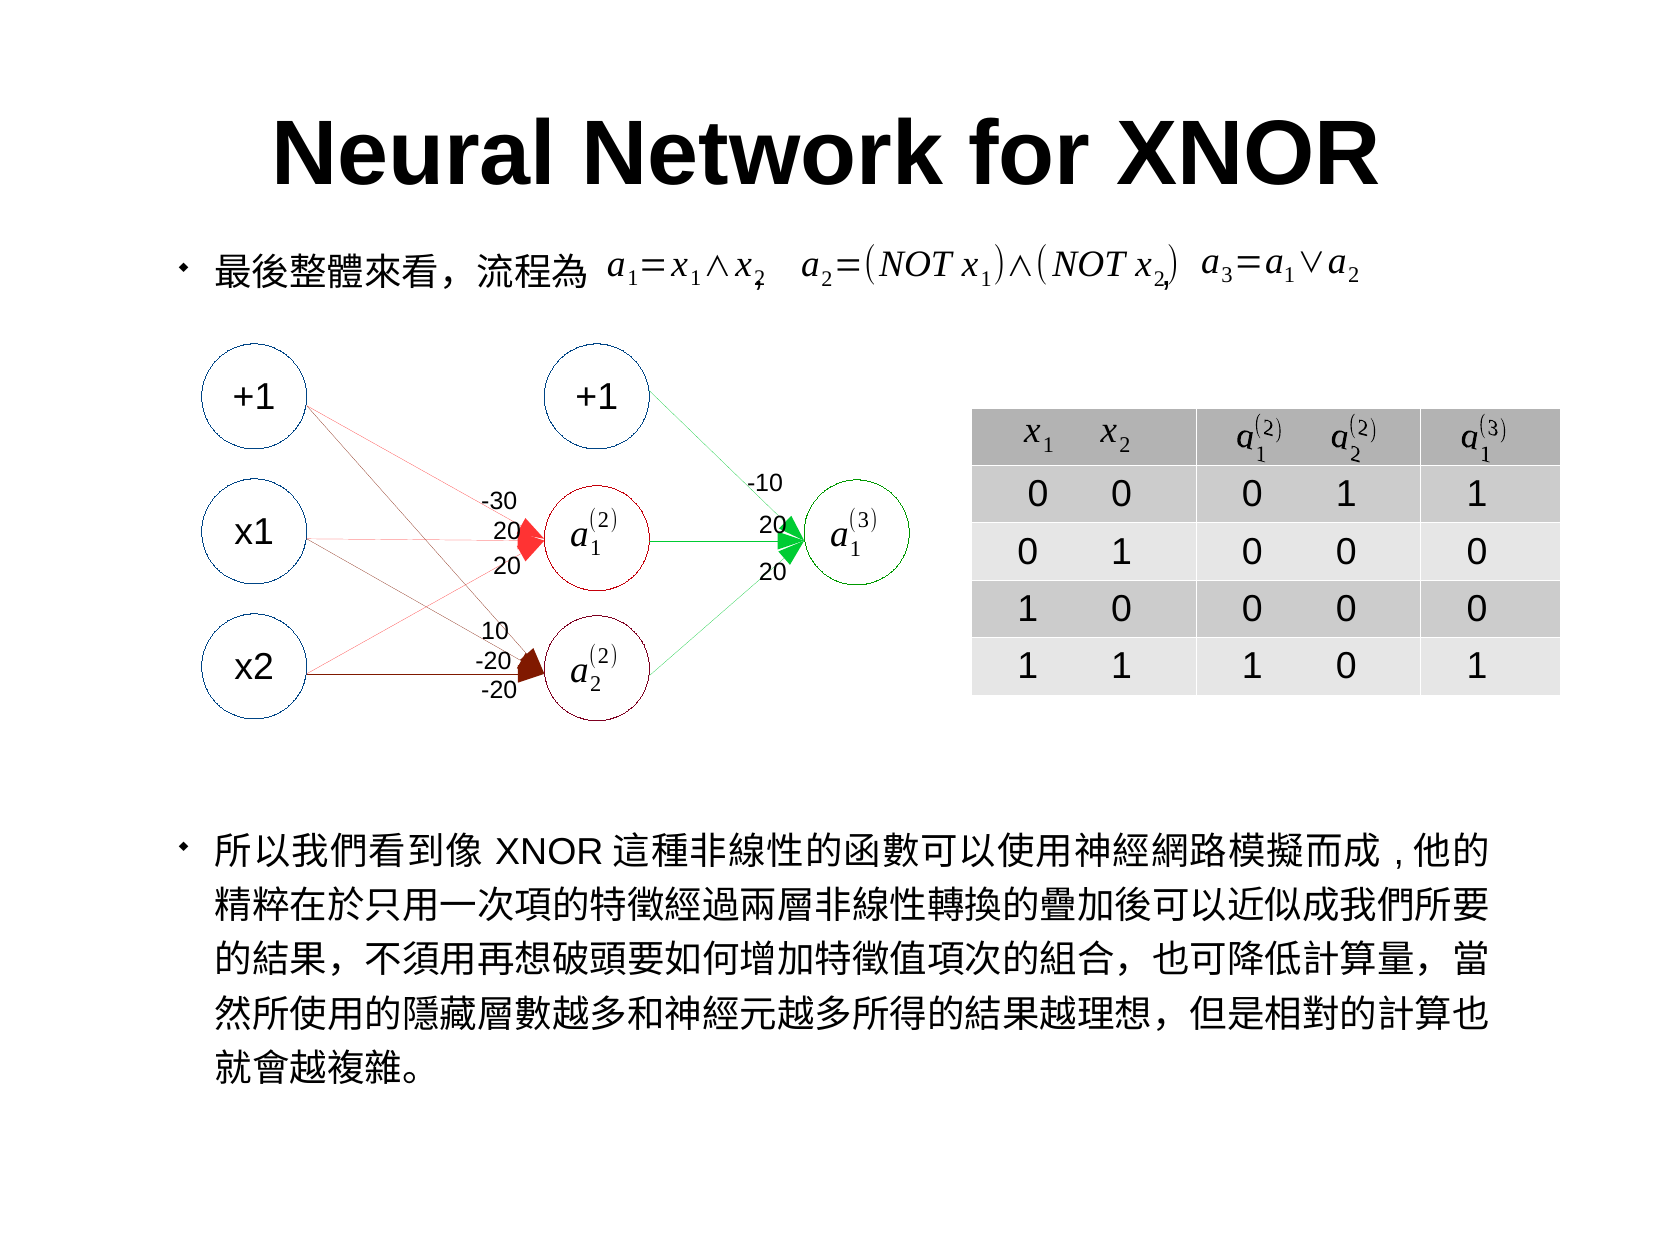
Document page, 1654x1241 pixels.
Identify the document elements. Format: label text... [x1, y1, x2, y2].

title Neural Network for XNOR [82, 49, 1571, 257]
chart [600, 243, 772, 291]
text_box 最後整體來看，流程為 , , [164, 234, 1510, 344]
table_cell 0 [1421, 581, 1560, 637]
table_cell 0 1 [972, 523, 1196, 580]
table_cell 0 0 [1197, 581, 1420, 637]
chart [1016, 409, 1060, 458]
text_box x2 [201, 613, 307, 719]
text_box [544, 485, 650, 591]
text_box 20 [478, 544, 536, 588]
table_header [972, 409, 1196, 465]
text_box -20 [460, 639, 527, 683]
chart [1454, 405, 1513, 474]
text_box [804, 479, 910, 585]
table_cell 1 [1421, 638, 1560, 695]
text_box [544, 615, 650, 721]
text_box +1 [201, 343, 307, 449]
text_box 20 [744, 550, 802, 594]
table_cell 0 [1421, 523, 1560, 580]
table_header [1197, 409, 1252, 465]
chart [1194, 240, 1366, 289]
text_box -30 [466, 479, 533, 523]
table_cell 1 1 [972, 638, 1196, 695]
chart [794, 242, 1186, 291]
chart [1324, 405, 1383, 474]
chart [1093, 409, 1137, 458]
table_cell 0 0 [972, 466, 1196, 522]
table_cell 0 1 [1197, 466, 1420, 522]
table_header [1250, 409, 1346, 465]
text_box +1 [544, 343, 650, 449]
chart [563, 507, 625, 561]
table_cell 1 0 [1197, 638, 1420, 695]
table_cell 0 0 [1197, 523, 1420, 580]
text_box -20 [466, 668, 533, 712]
table_header [1345, 409, 1420, 465]
text_box x1 [201, 478, 307, 584]
table_header [1474, 409, 1560, 465]
chart [563, 643, 625, 697]
text_box 20 [478, 508, 536, 544]
text_box 10 [466, 609, 525, 639]
text_box 20 [744, 503, 802, 547]
chart [823, 507, 884, 561]
table_header [1421, 409, 1476, 465]
text_box 所以我們看到像XNOR這種非線性的函數可以使用神經網路模擬而成,他的精粹在於只用一次項的特徵經過兩層非線性轉換的疊加後可以近似成我們所要的結果，不須用再想破頭要如何增加特徵值項次的組合，也可降低計算量，當然所使用的隱藏層數越多和神經元越多所得的結果越理想，但是相對的計算也就會越複雜。 [164, 813, 1510, 1075]
chart [1230, 405, 1289, 474]
table_cell 1 0 [972, 581, 1196, 637]
text_box -10 [732, 461, 799, 505]
table_cell 1 [1421, 466, 1560, 522]
